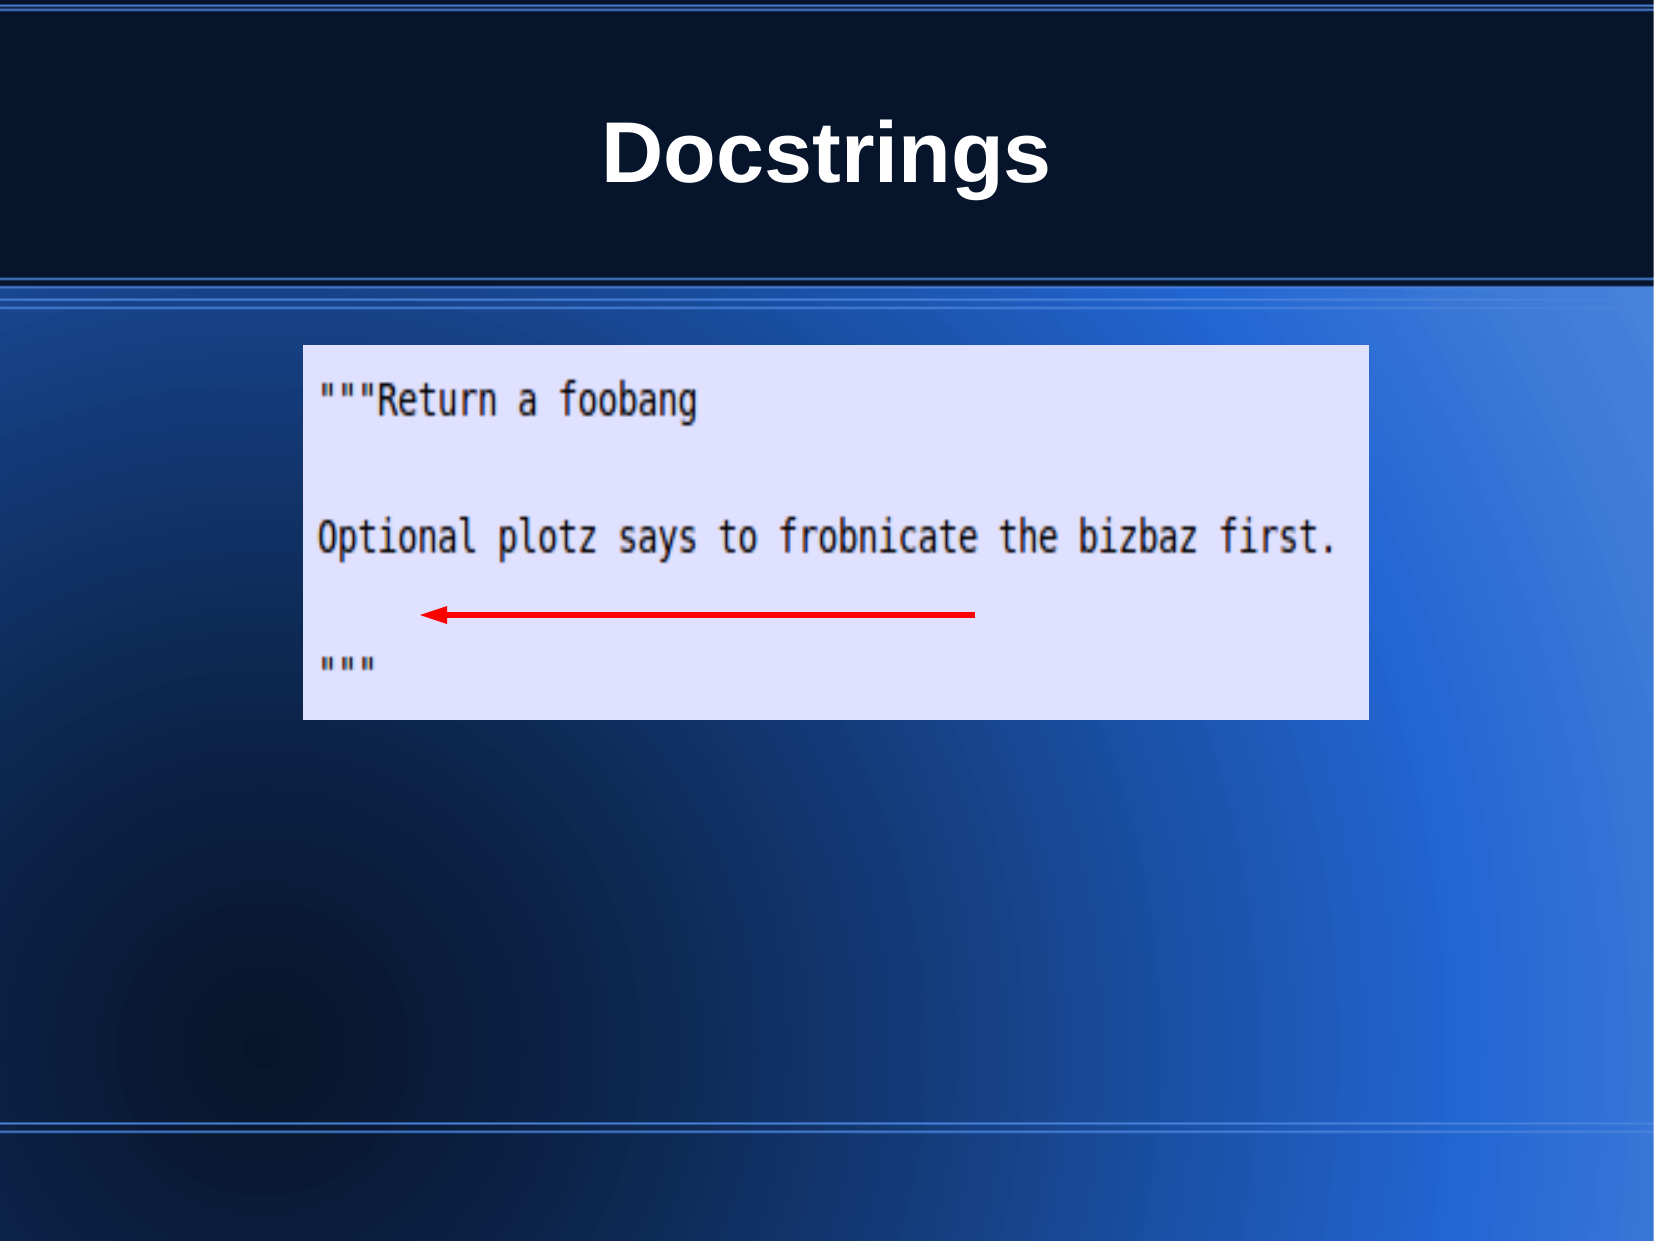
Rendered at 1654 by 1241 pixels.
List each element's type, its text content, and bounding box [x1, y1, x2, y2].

title Docstrings [82, 49, 1571, 257]
picture [0, 0, 1654, 1241]
